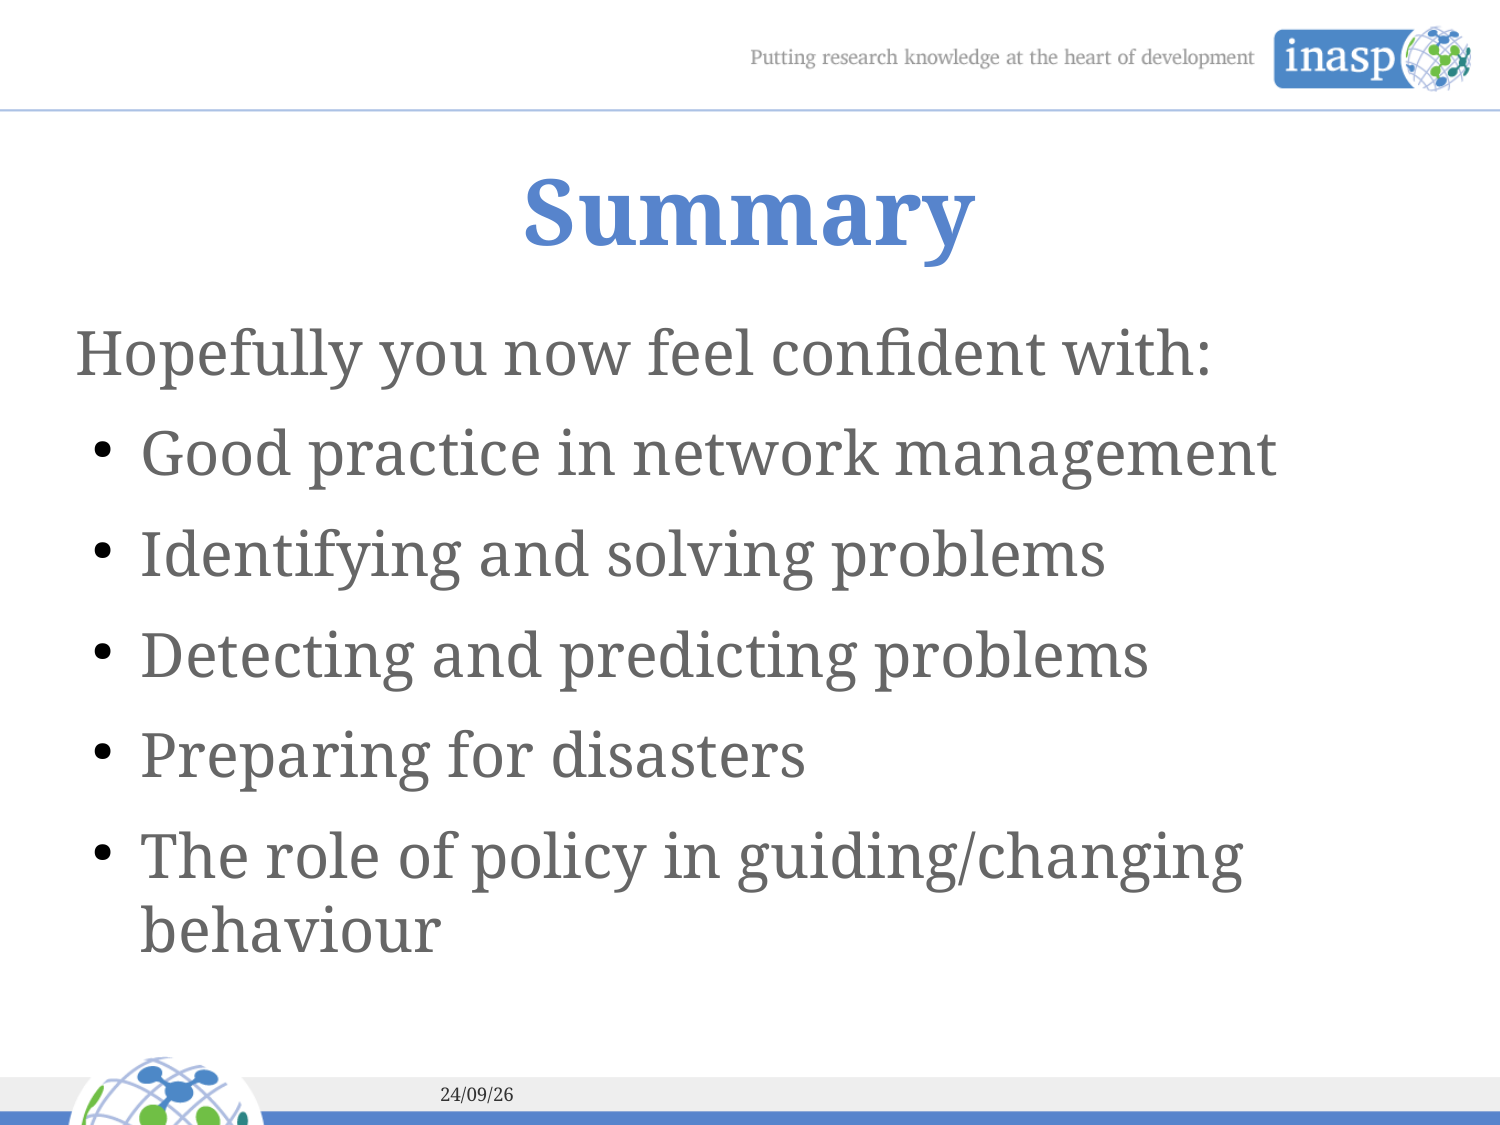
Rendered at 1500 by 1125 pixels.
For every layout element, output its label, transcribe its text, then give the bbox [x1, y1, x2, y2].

title Summary [75, 129, 1426, 313]
list Hopefully you now feel confident with: Good practice in network management Identifying and solving problems Detecting and predicting problems Preparing for disasters The role of policy in guiding/changing behaviour [75, 313, 1426, 967]
picture [0, 0, 1500, 1125]
